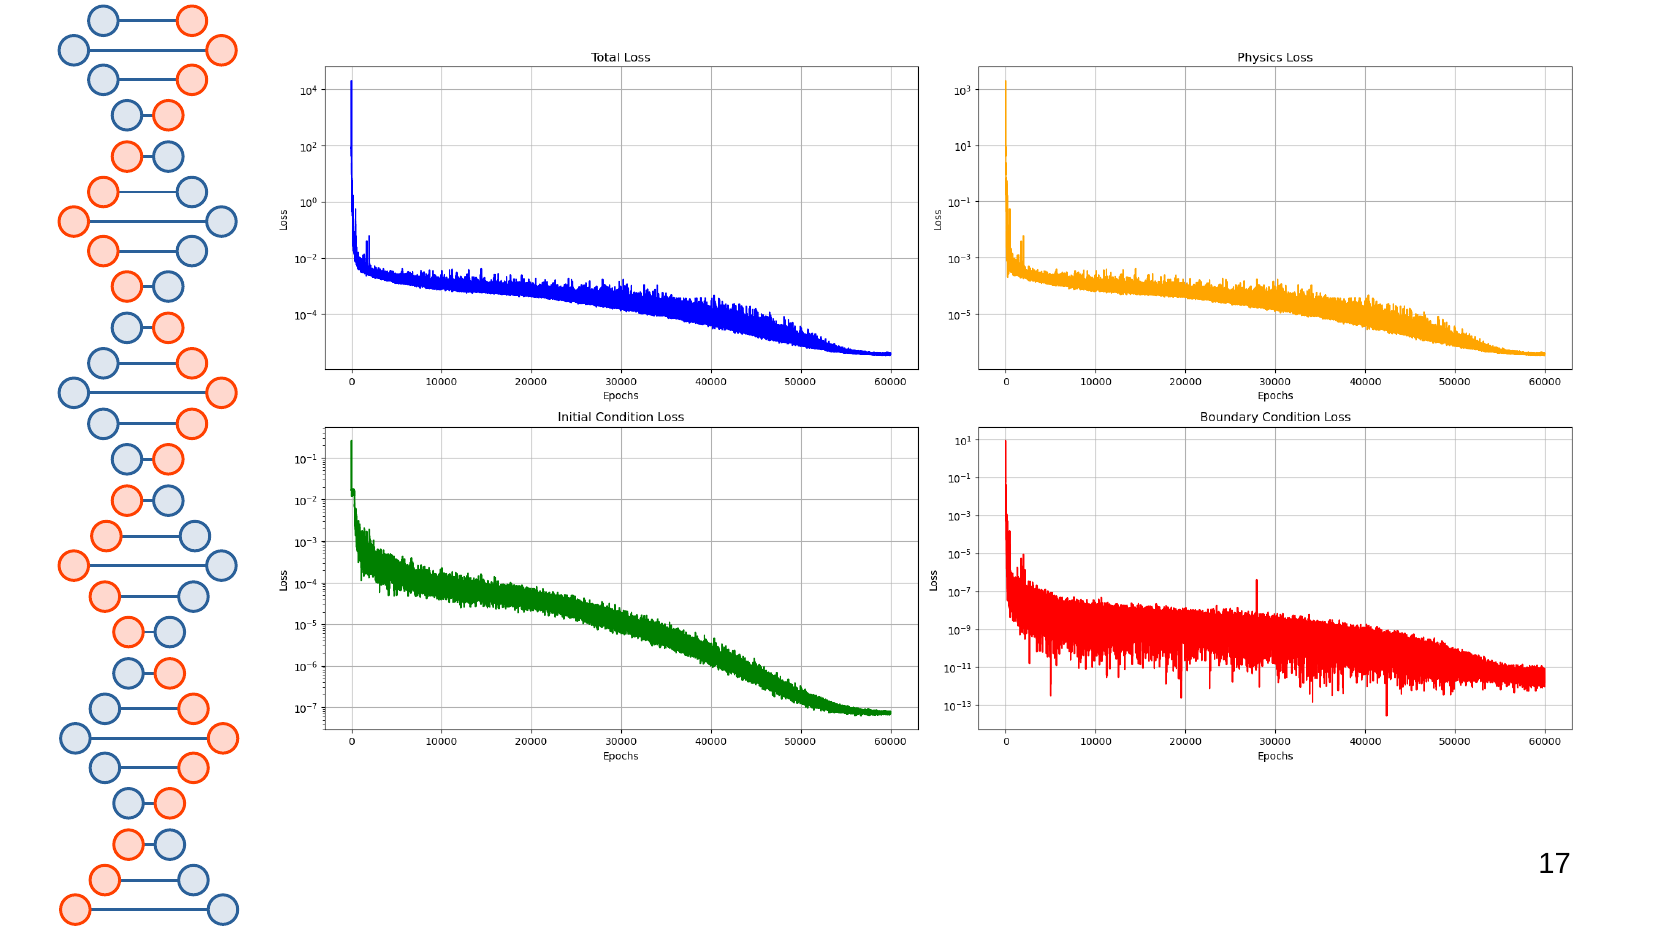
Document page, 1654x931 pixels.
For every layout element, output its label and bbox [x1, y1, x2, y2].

picture [271, 45, 1578, 768]
